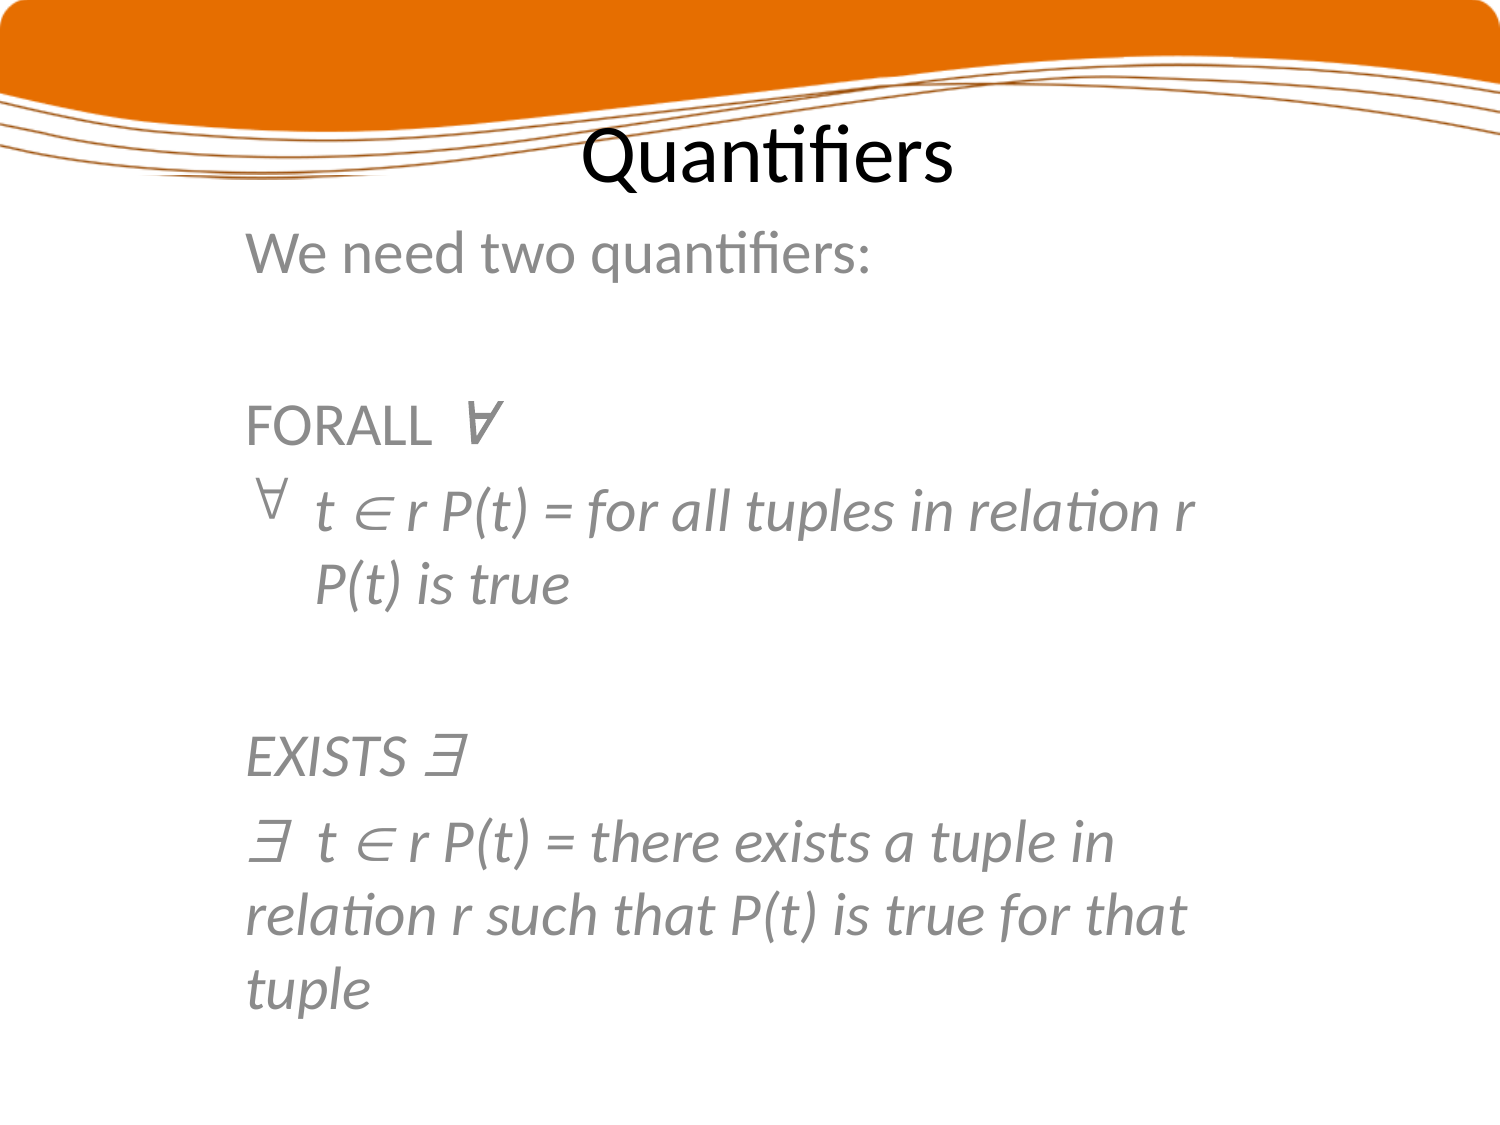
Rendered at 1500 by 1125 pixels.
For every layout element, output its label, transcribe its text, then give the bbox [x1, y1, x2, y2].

text_box Quantifiers [230, 92, 1306, 207]
picture [0, 0, 1500, 180]
subtitle We need two quantifiers: FORALL  t  r P(t) = for all tuples in relation r P(t) is true EXISTS   t  r P(t) = there exists a tuple in relation r such that P(t) is true for that tuple [230, 204, 1311, 1035]
